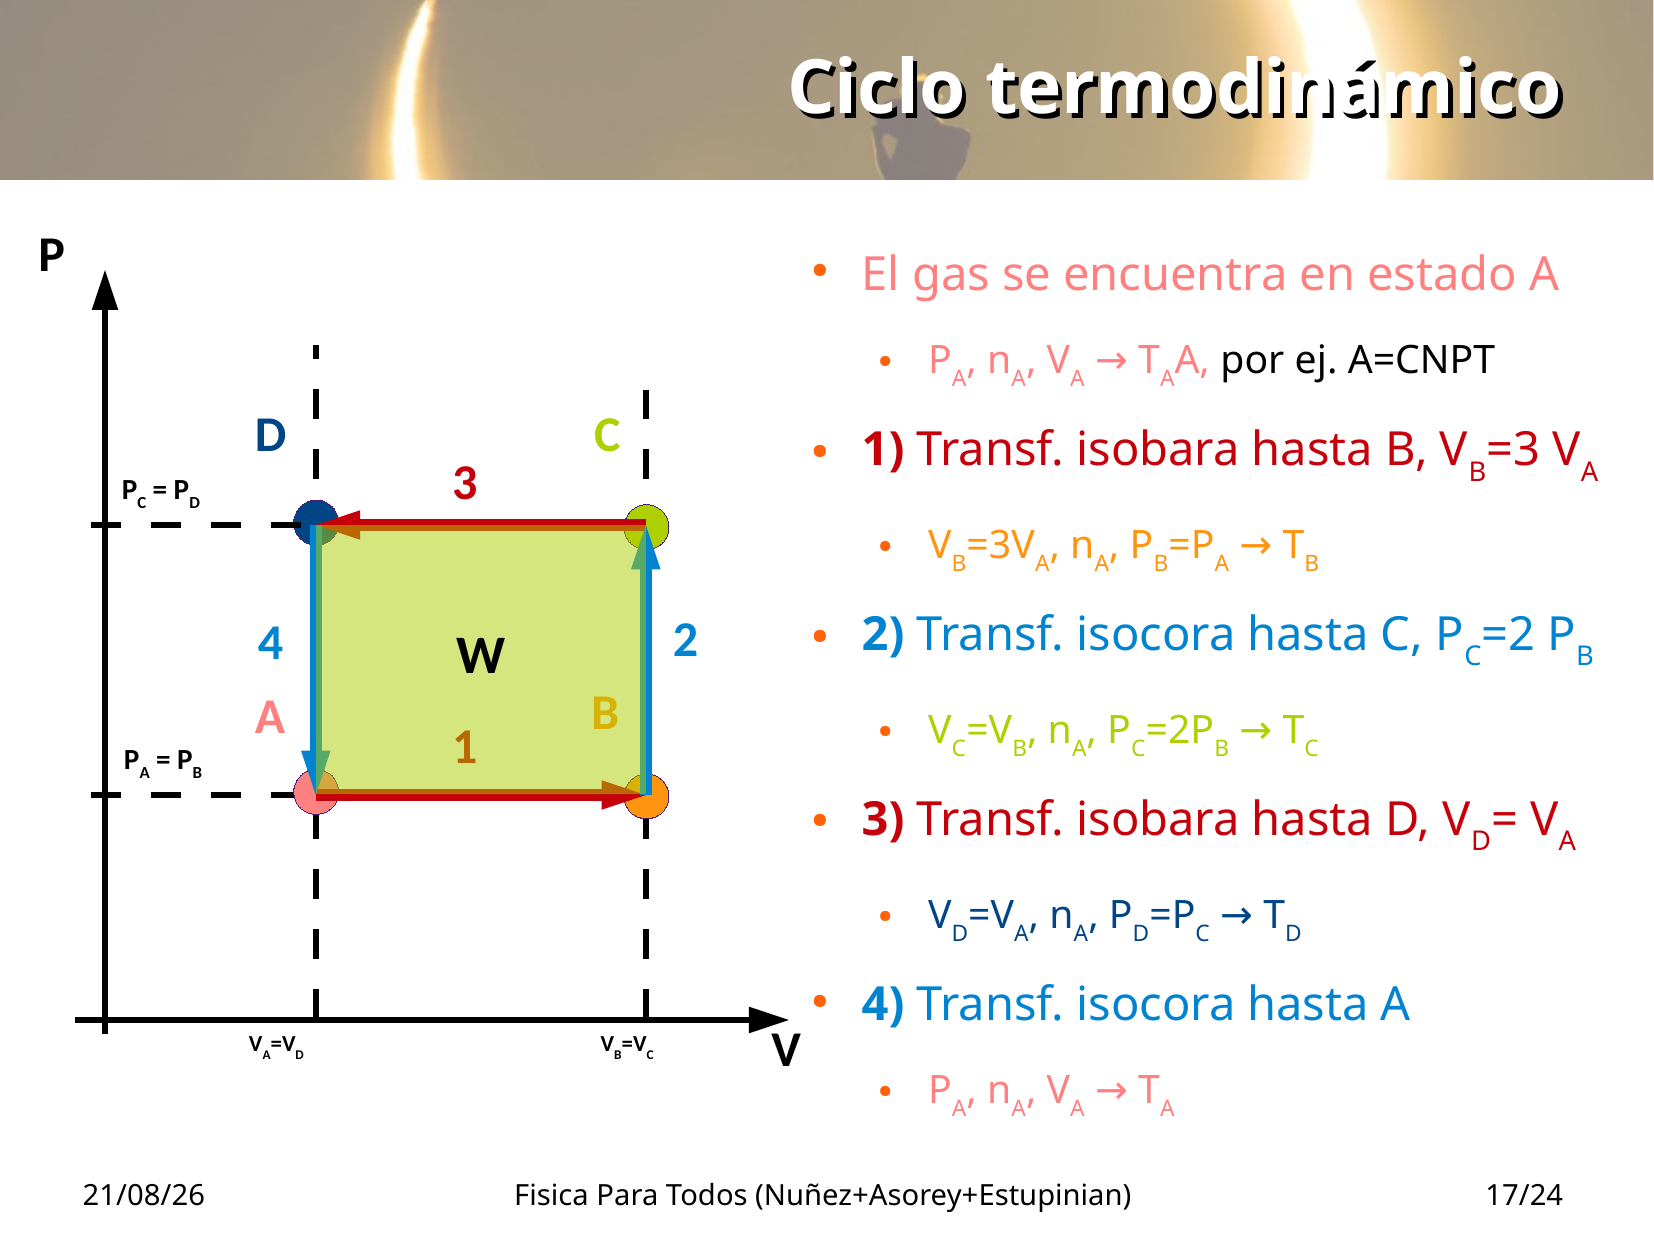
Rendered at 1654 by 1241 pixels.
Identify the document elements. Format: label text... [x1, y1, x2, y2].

text_box VA=VD [234, 1026, 340, 1074]
title Ciclo termodinámico [75, 19, 1564, 151]
text_box [293, 771, 337, 815]
text_box D [240, 406, 312, 481]
text_box [293, 500, 338, 545]
list El gas se encuentra en estado A PA, nA, VA → TAA, por ej. A=CNPT 1) Transf. isobara hasta B, VB=3 VA VB=3VA, nA, PB=PA → TB 2) Transf. isocora hasta C, PC=2 PB VC=VB, nA, PC=2PB → TC 3) Transf. isobara hasta D, VD= VA VD=VA, nA, PD=PC → TD 4) Transf. isocora hasta A PA, nA, VA → TA [795, 240, 1621, 1141]
text_box 2 [658, 611, 723, 685]
text_box VB=VC [585, 1026, 691, 1074]
text_box [625, 504, 669, 549]
text_box V [756, 1021, 795, 1096]
text_box 4 [243, 615, 308, 689]
text_box 3 [437, 454, 502, 525]
text_box PA = PB [109, 739, 254, 796]
text_box PC = PD [107, 469, 252, 526]
text_box W [315, 525, 646, 795]
text_box [625, 774, 669, 819]
text_box A [240, 689, 309, 763]
picture [0, 0, 1654, 180]
text_box C [579, 406, 646, 481]
text_box P [23, 226, 91, 301]
